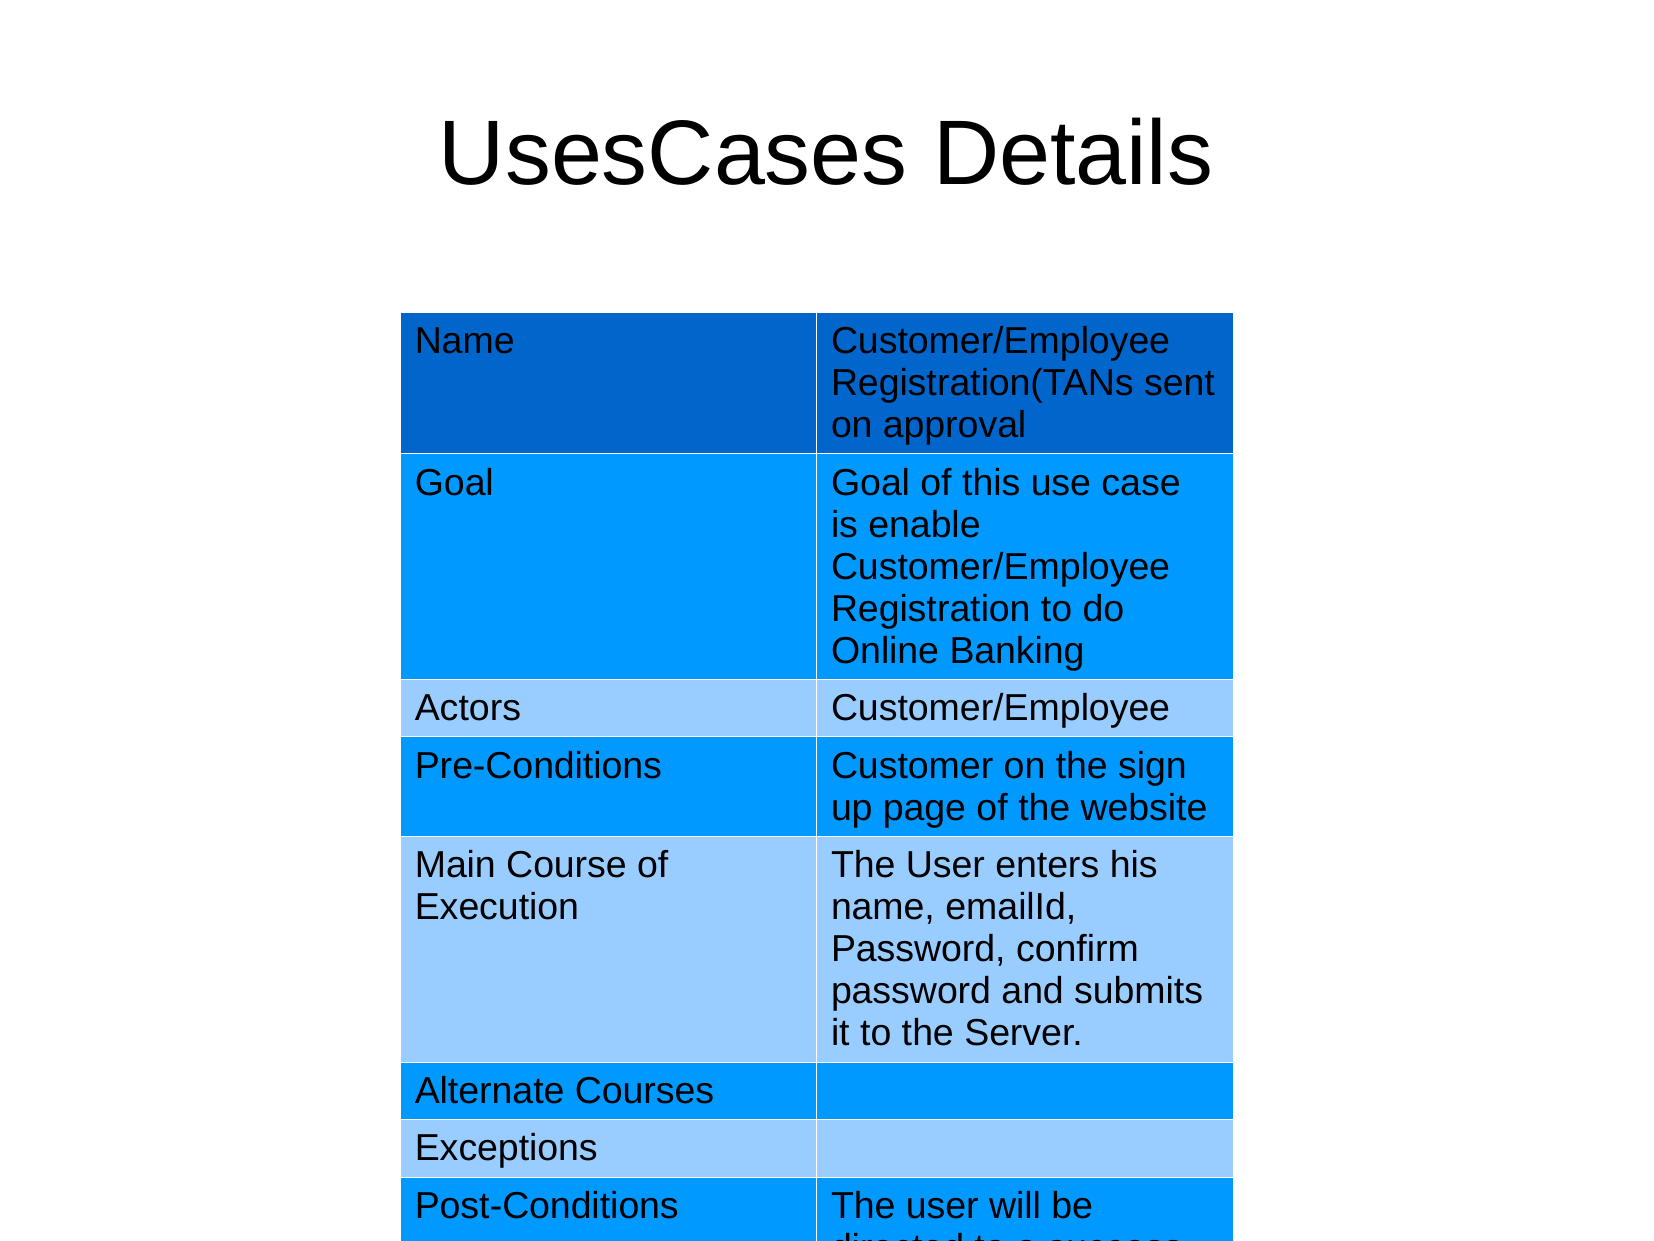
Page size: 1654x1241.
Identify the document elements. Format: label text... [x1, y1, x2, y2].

table_cell Main Course of Execution [401, 837, 816, 1062]
table_cell The User enters his name, emailId, Password, confirm password and submits it to the Server. [817, 837, 1233, 1062]
table_cell Customer/Employee [817, 680, 1233, 736]
table_cell Post-Conditions [401, 1178, 816, 1241]
table_cell Pre-Conditions [401, 737, 816, 836]
table_header Name [401, 313, 816, 453]
table_cell [817, 1120, 1233, 1177]
table_cell Goal [401, 454, 816, 679]
table_cell Exceptions [401, 1120, 816, 1177]
table_cell Alternate Courses [401, 1063, 816, 1119]
table_header Customer/Employee Registration(TANs sent on approval [817, 313, 1233, 453]
table_cell Customer on the sign up page of the website [817, 737, 1233, 836]
table_cell The user will be directed to a success or failure message, depending upon the validity of input data entered by him [817, 1178, 1233, 1241]
table_cell Actors [401, 680, 816, 736]
table_cell Goal of this use case is enable Customer/Employee Registration to do Online Banking [817, 454, 1233, 679]
title UsesCases Details [82, 49, 1571, 257]
table_cell [817, 1063, 1233, 1119]
